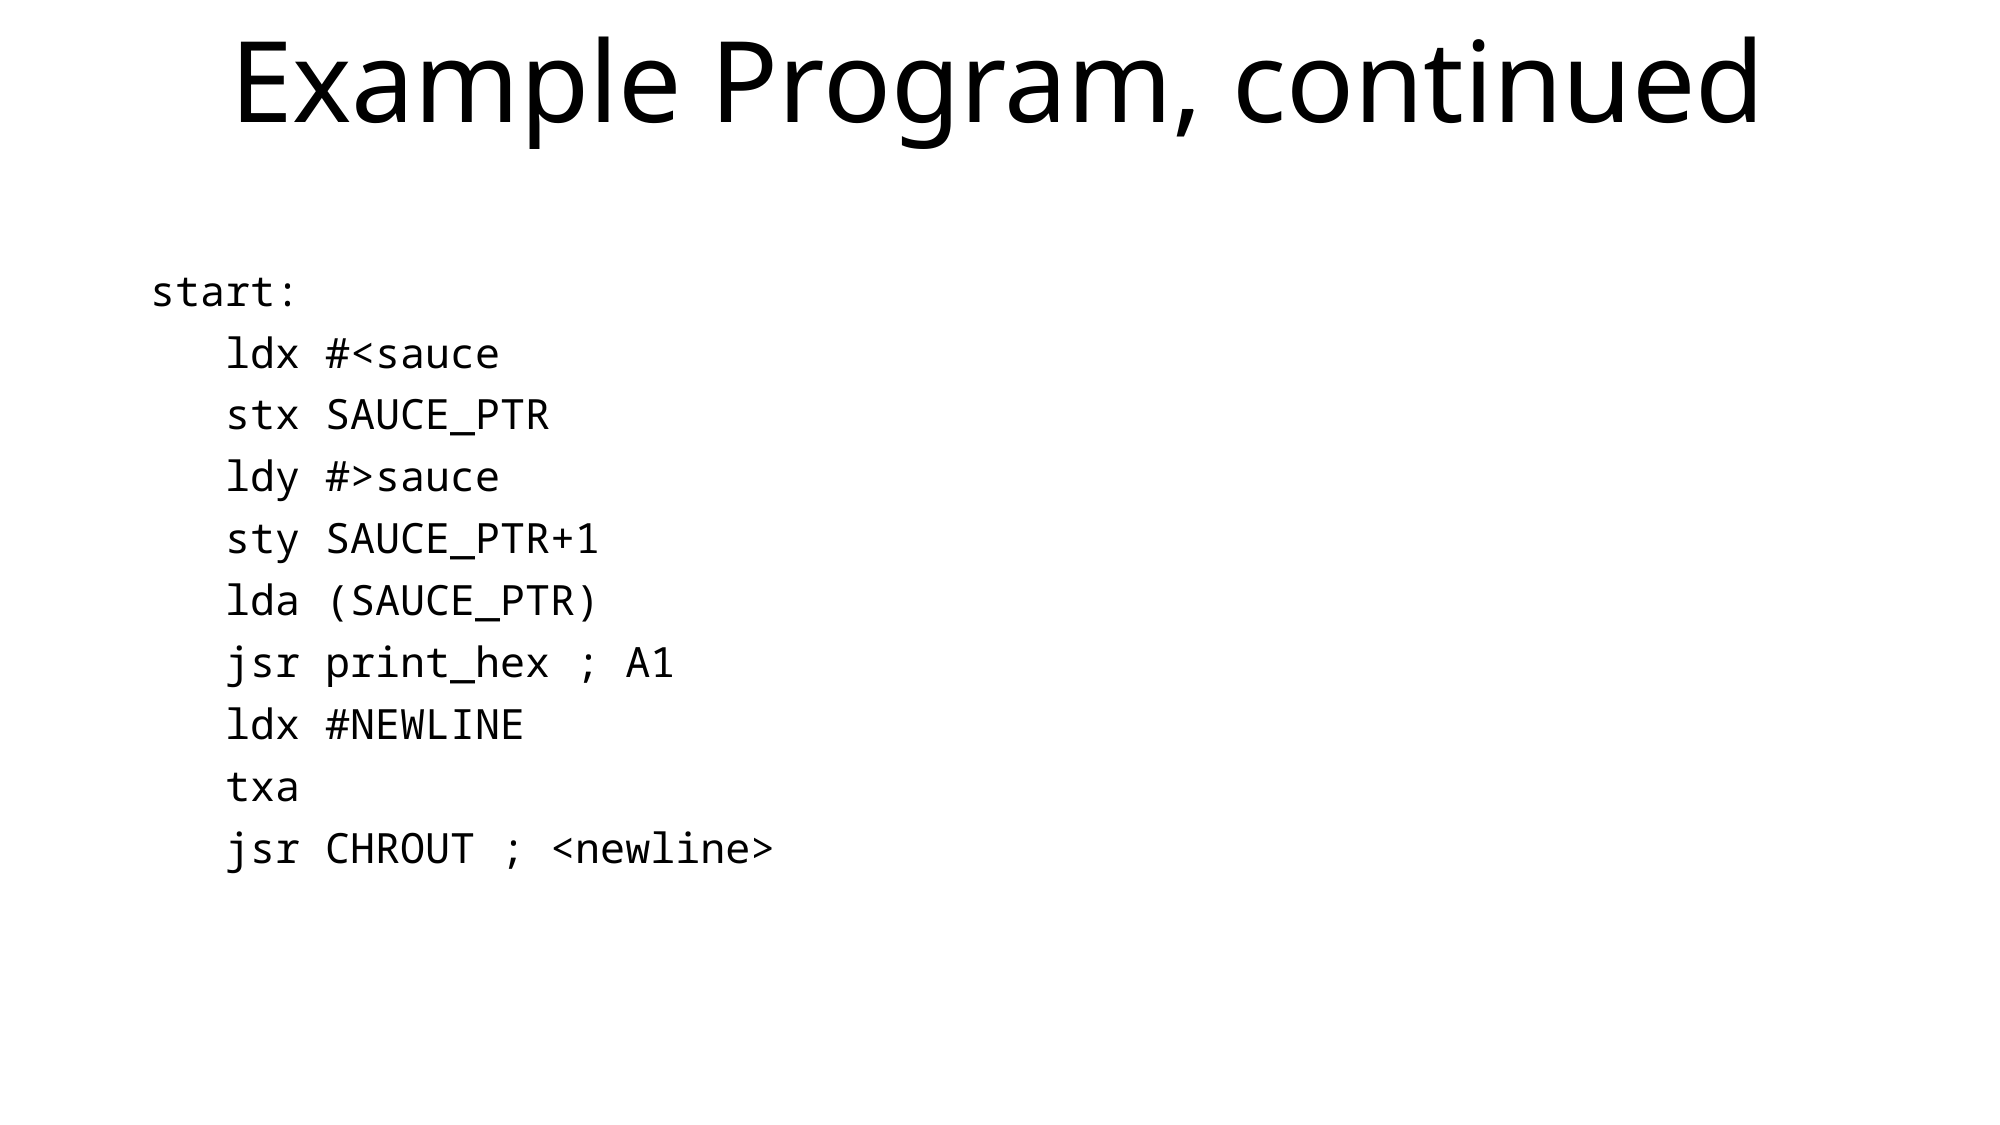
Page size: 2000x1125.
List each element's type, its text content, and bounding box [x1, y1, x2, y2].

list start: ldx #<sauce stx SAUCE_PTR ldy #>sauce sty SAUCE_PTR+1 lda (SAUCE_PTR) jsr print_hex ; A1 ldx #NEWLINE txa jsr CHROUT ; <newline> [135, 195, 1860, 1036]
title Example Program, continued [135, 7, 1861, 165]
